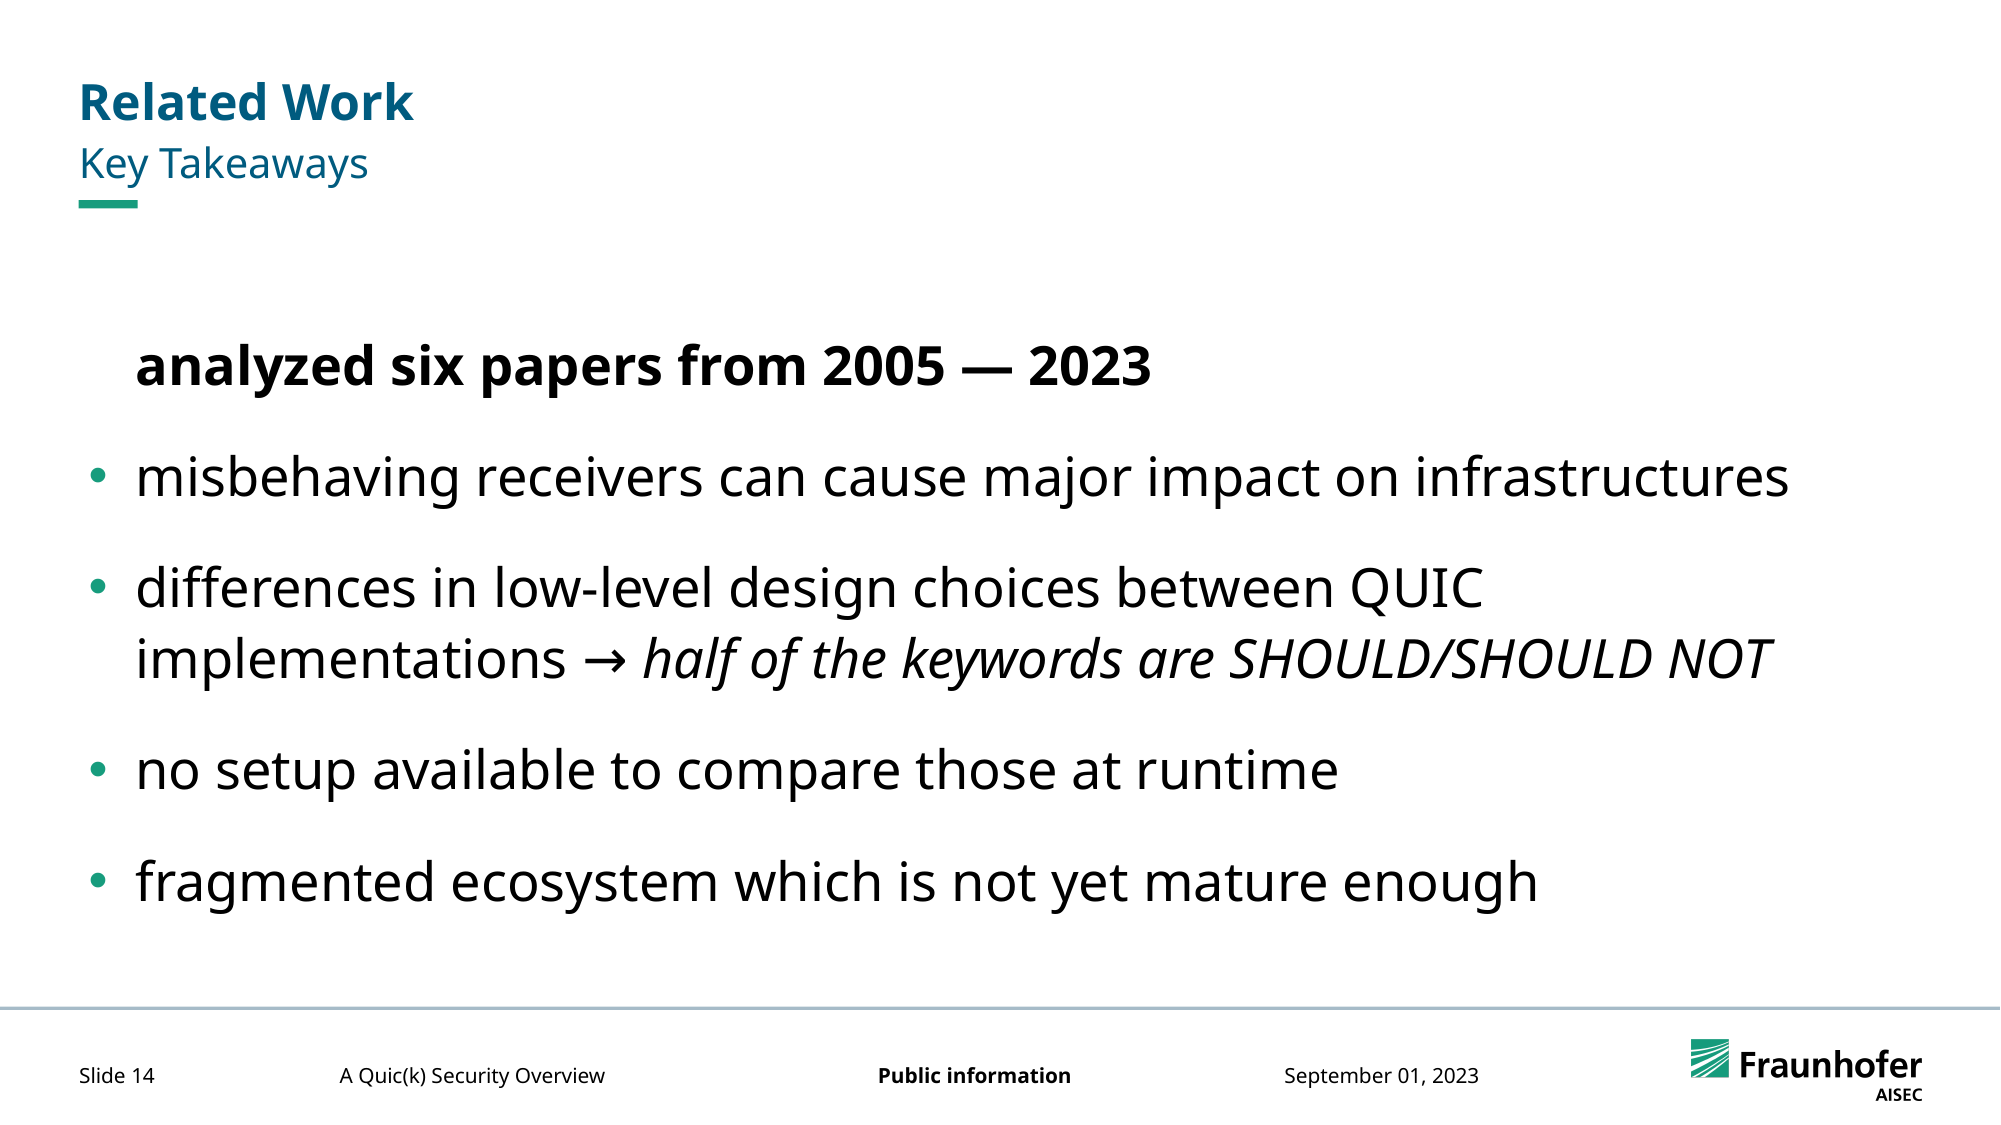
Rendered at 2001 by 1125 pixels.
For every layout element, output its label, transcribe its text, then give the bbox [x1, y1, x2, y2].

list analyzed six papers from 2005 — 2023 misbehaving receivers can cause major impact on infrastructures differences in low-level design choices between QUIC implementations → half of the keywords are SHOULD/SHOULD NOT no setup available to compare those at runtime fragmented ecosystem which is not yet mature enough [88, 324, 1890, 945]
picture [1691, 1039, 1922, 1101]
list Key Takeaways [78, 127, 1922, 191]
title Related Work [78, 64, 1922, 127]
